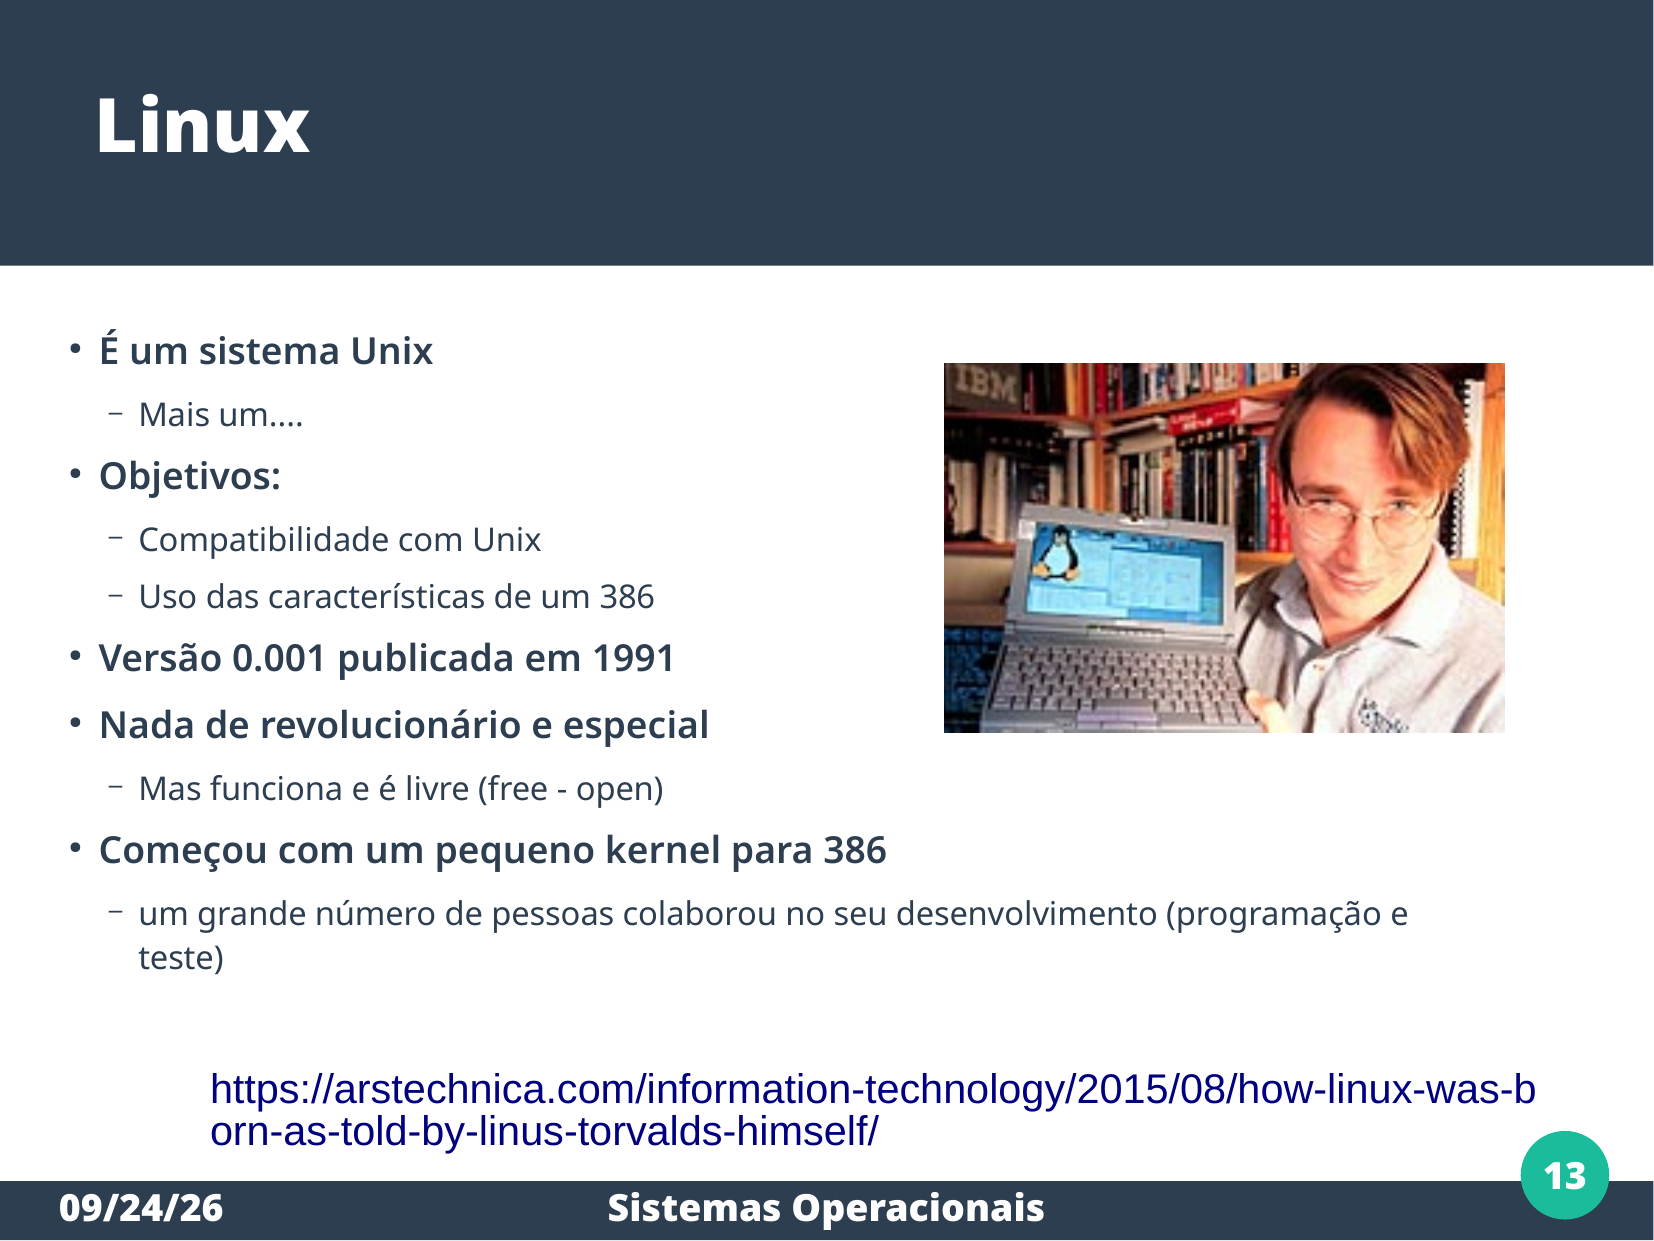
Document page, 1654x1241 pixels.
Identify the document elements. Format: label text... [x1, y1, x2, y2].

list É um sistema Unix Mais um.... Objetivos: Compatibilidade com Unix Uso das características de um 386 Versão 0.001 publicada em 1991 Nada de revolucionário e especial Mas funciona e é livre (free - open) Começou com um pequeno kernel para 386 um grande número de pessoas colaborou no seu desenvolvimento (programação e teste) [59, 324, 1489, 981]
picture [944, 363, 1505, 733]
text_box https://arstechnica.com/information-technology/2015/08/how-linux-was-born-as-told-by-linus-torvalds-himself/ [195, 1054, 1576, 1121]
title Linux [59, 49, 1595, 207]
